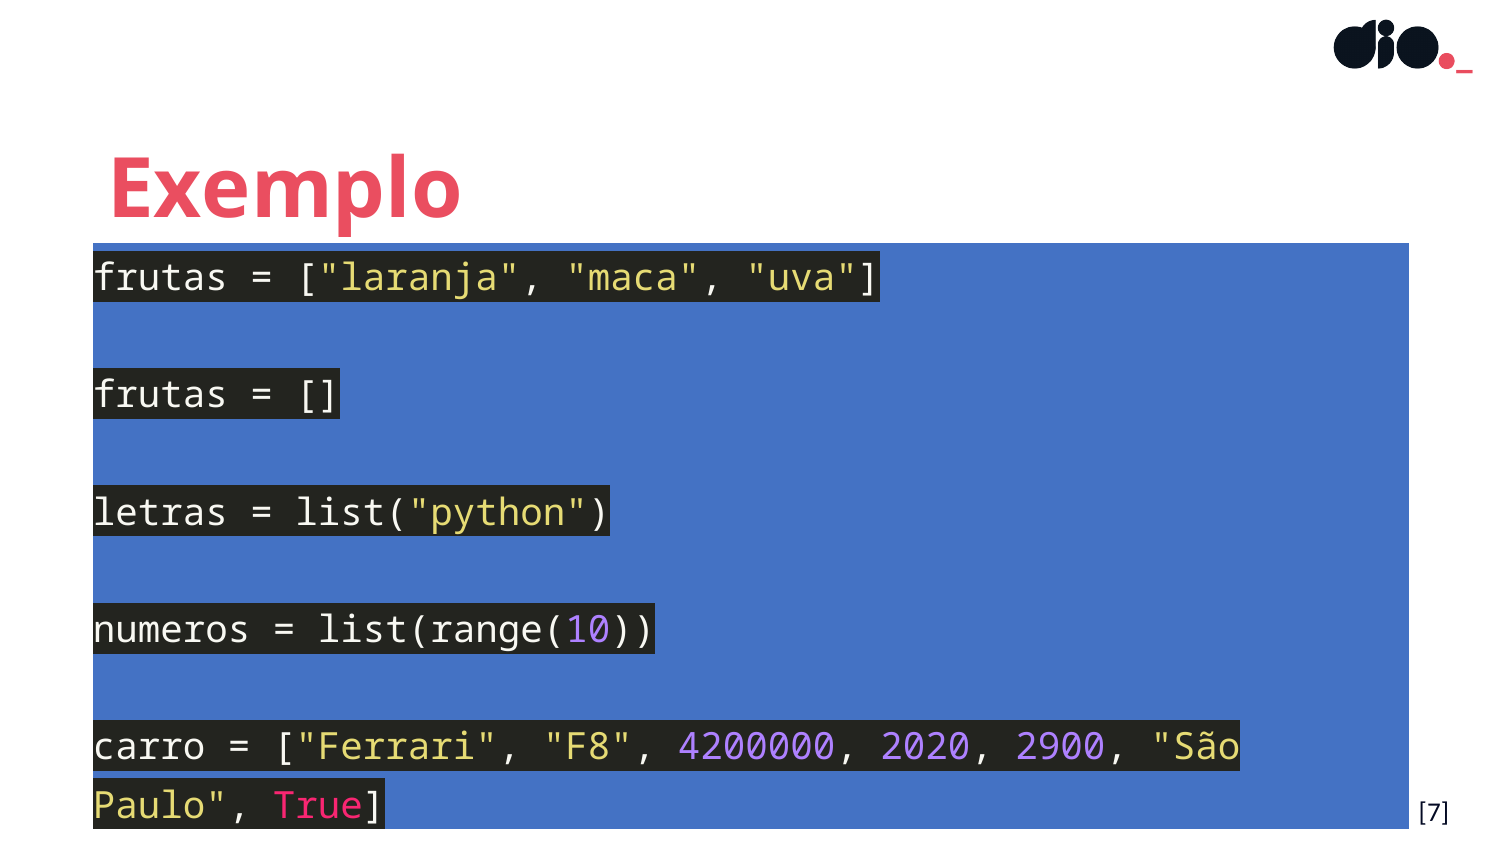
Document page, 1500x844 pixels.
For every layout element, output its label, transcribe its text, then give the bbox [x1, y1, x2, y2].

table_header frutas = ["laranja", "maca", "uva"] frutas = [] letras = list("python") numeros = list(range(10)) carro = ["Ferrari", "F8", 4200000, 2020, 2900, "São Paulo", True] [93, 243, 1409, 829]
text_box Exemplo [92, 104, 1408, 243]
text_box [] [1403, 779, 1494, 844]
